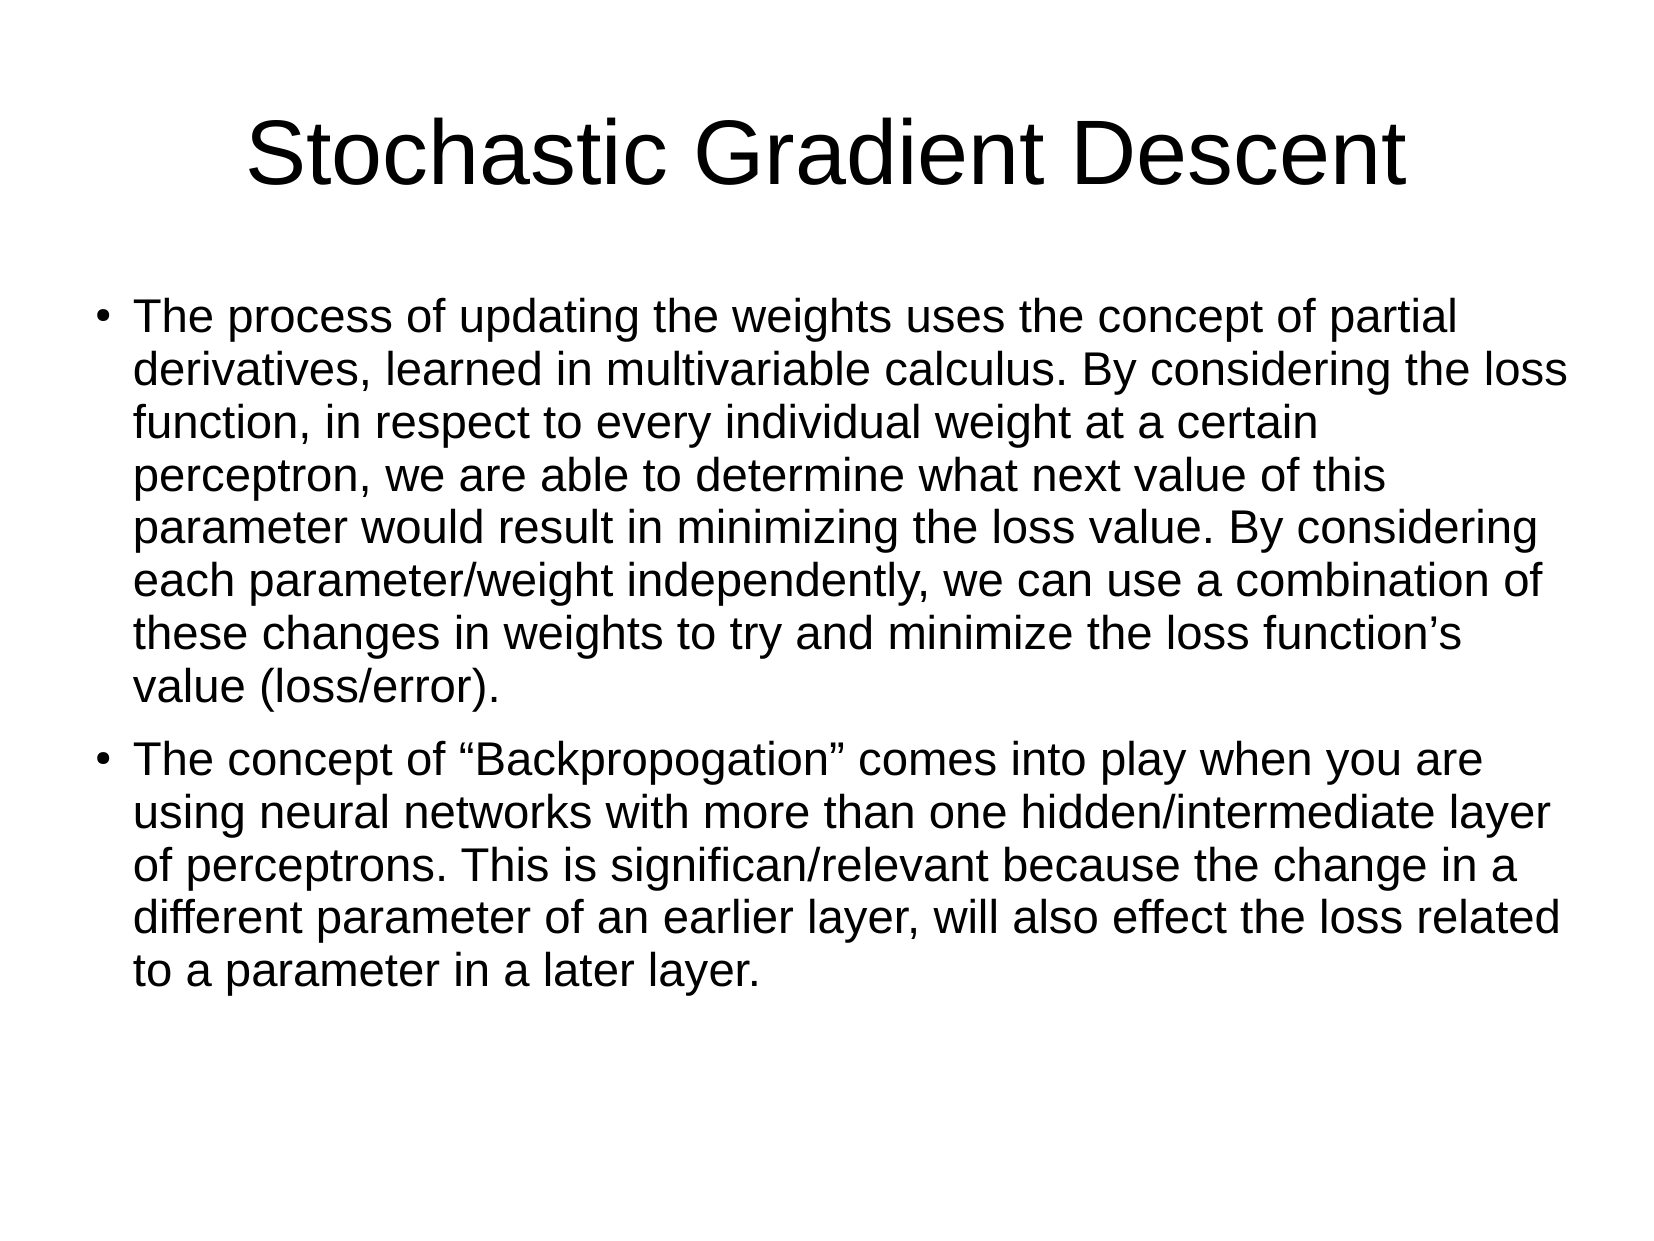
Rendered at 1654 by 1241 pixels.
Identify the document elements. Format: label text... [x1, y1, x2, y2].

list The process of updating the weights uses the concept of partial derivatives, learned in multivariable calculus. By considering the loss function, in respect to every individual weight at a certain perceptron, we are able to determine what next value of this parameter would result in minimizing the loss value. By considering each parameter/weight independently, we can use a combination of these changes in weights to try and minimize the loss function’s value (loss/error). The concept of “Backpropogation” comes into play when you are using neural networks with more than one hidden/intermediate layer of perceptrons. This is significan/relevant because the change in a different parameter of an earlier layer, will also effect the loss related to a parameter in a later layer. [82, 290, 1571, 1010]
title Stochastic Gradient Descent [82, 49, 1571, 257]
